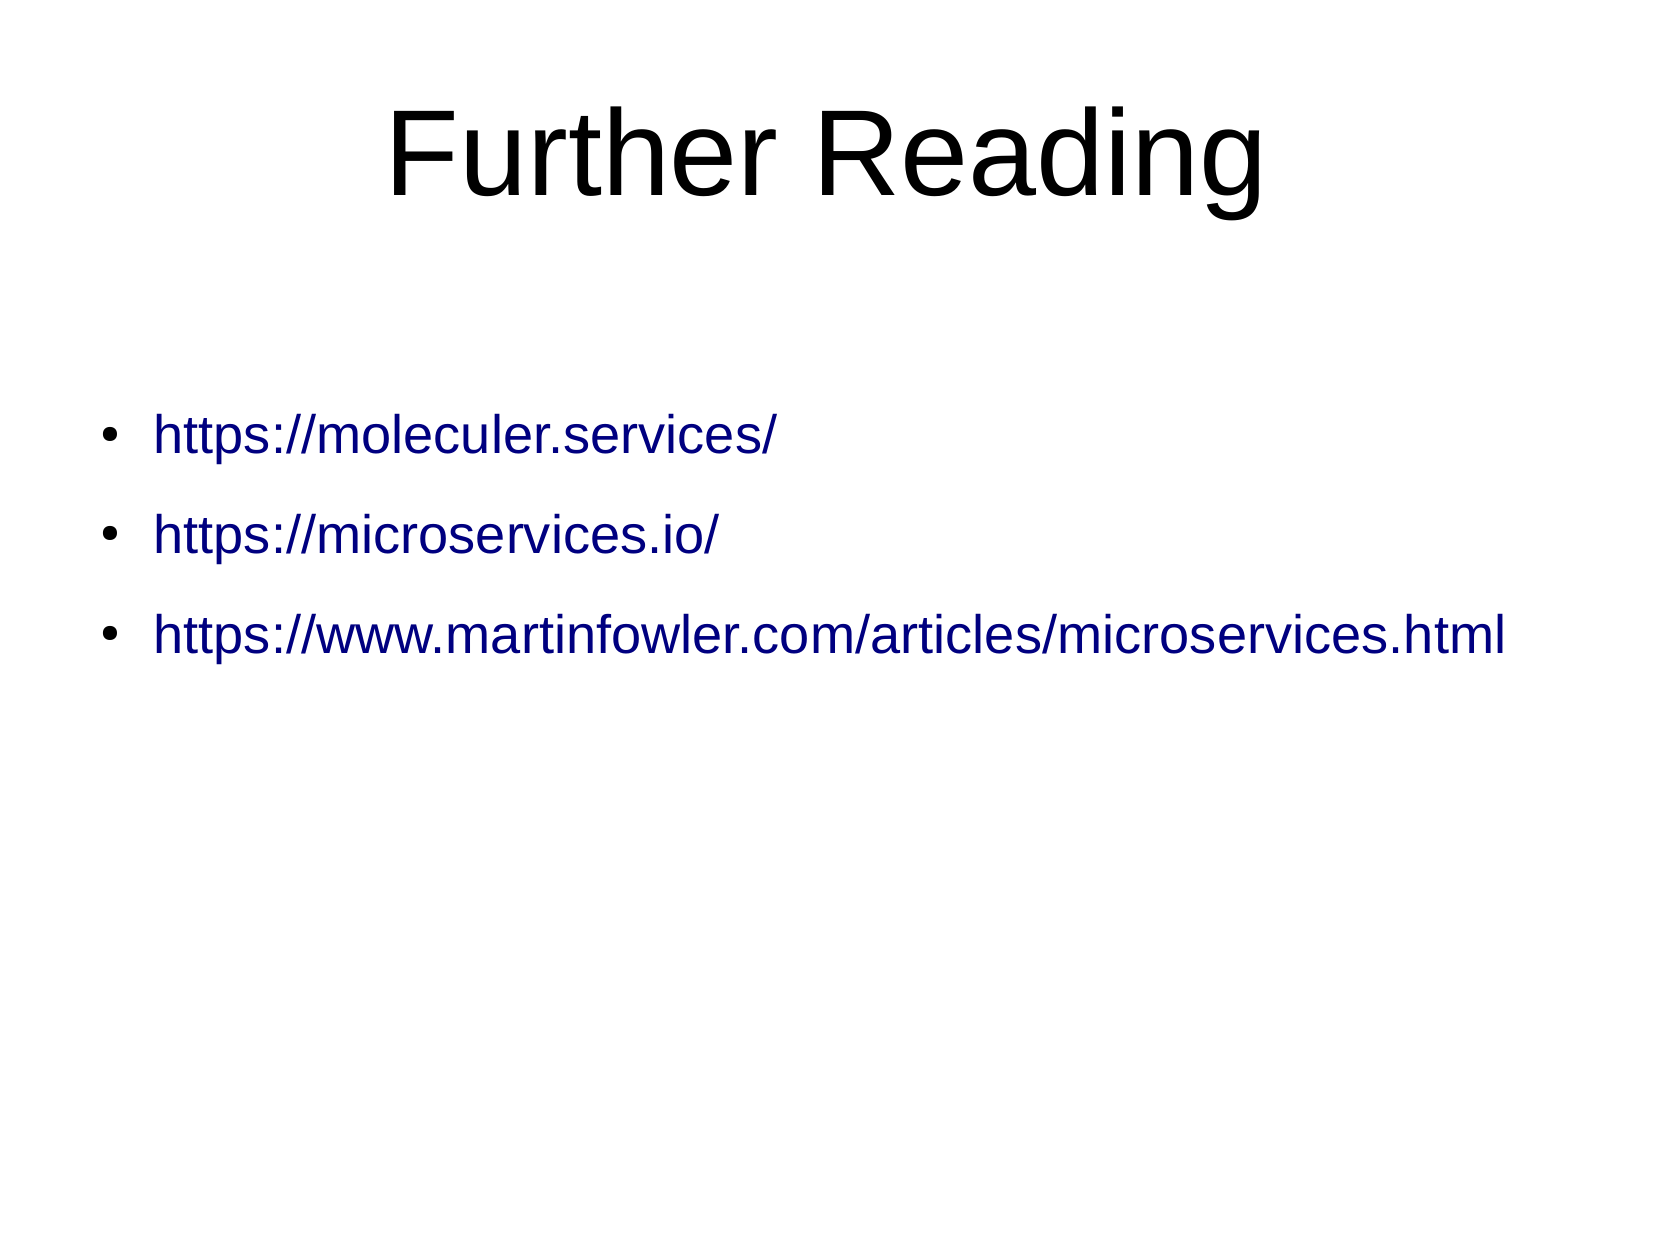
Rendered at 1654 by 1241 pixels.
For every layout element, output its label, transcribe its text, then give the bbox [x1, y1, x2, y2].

title Further Reading [82, 49, 1571, 257]
list https://moleculer.services/ https://microservices.io/ https://www.martinfowler.com/articles/microservices.html [82, 405, 1571, 1010]
